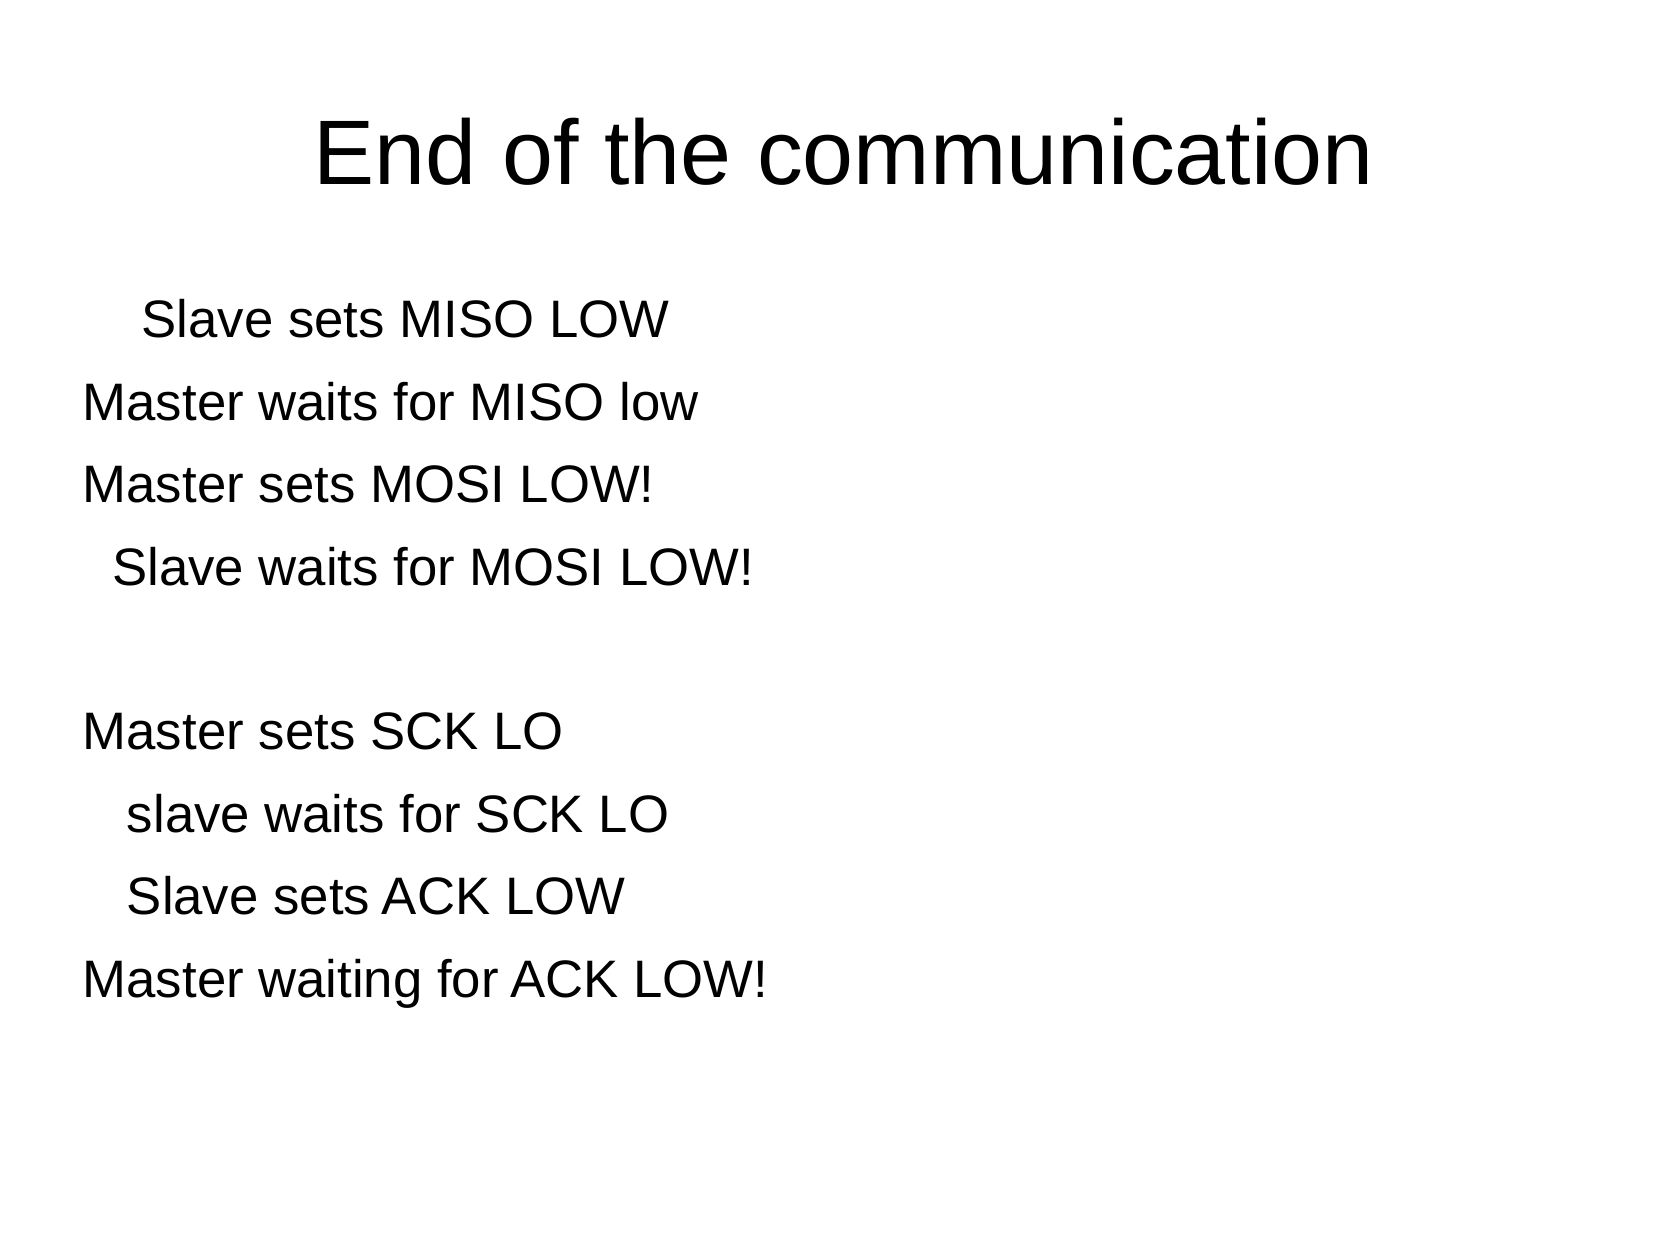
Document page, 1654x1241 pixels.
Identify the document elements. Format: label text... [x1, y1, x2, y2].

title End of the communication [82, 49, 1571, 257]
list Slave sets MISO LOW Master waits for MISO low Master sets MOSI LOW! Slave waits for MOSI LOW! Master sets SCK LO slave waits for SCK LO Slave sets ACK LOW Master waiting for ACK LOW! [82, 290, 1571, 1010]
